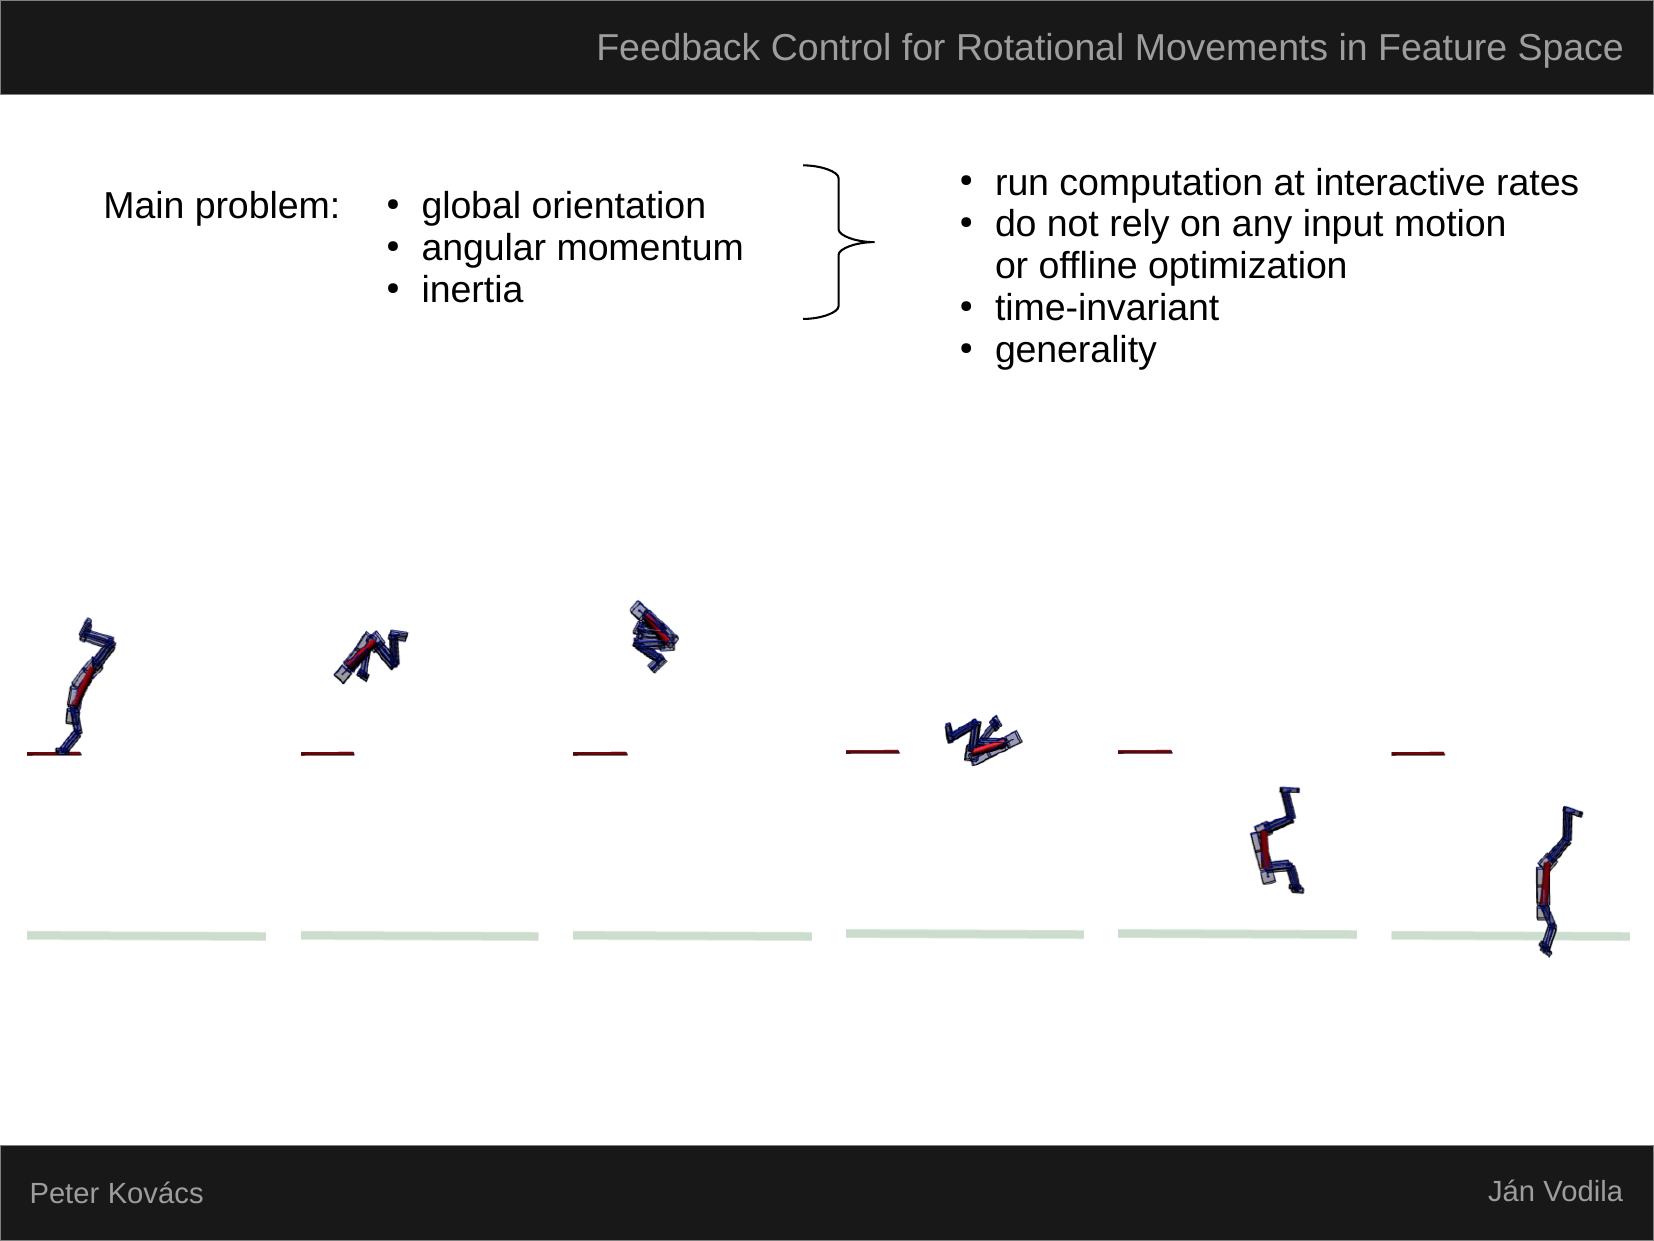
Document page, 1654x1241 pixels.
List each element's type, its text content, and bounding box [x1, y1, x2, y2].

text_box global orientation angular momentum inertia [371, 177, 759, 319]
text_box [0, 0, 1654, 95]
text_box Peter Kovács [29, 1175, 243, 1211]
text_box run computation at interactive rates do not rely on any input motion or offline optimization time-invariant generality [944, 153, 1595, 379]
picture [0, 555, 1654, 977]
text_box [0, 1145, 1654, 1241]
text_box Ján Vodila [1488, 1175, 1625, 1208]
title Feedback Control for Rotational Movements in Feature Space [29, 26, 1625, 69]
text_box Main problem: [88, 177, 356, 235]
